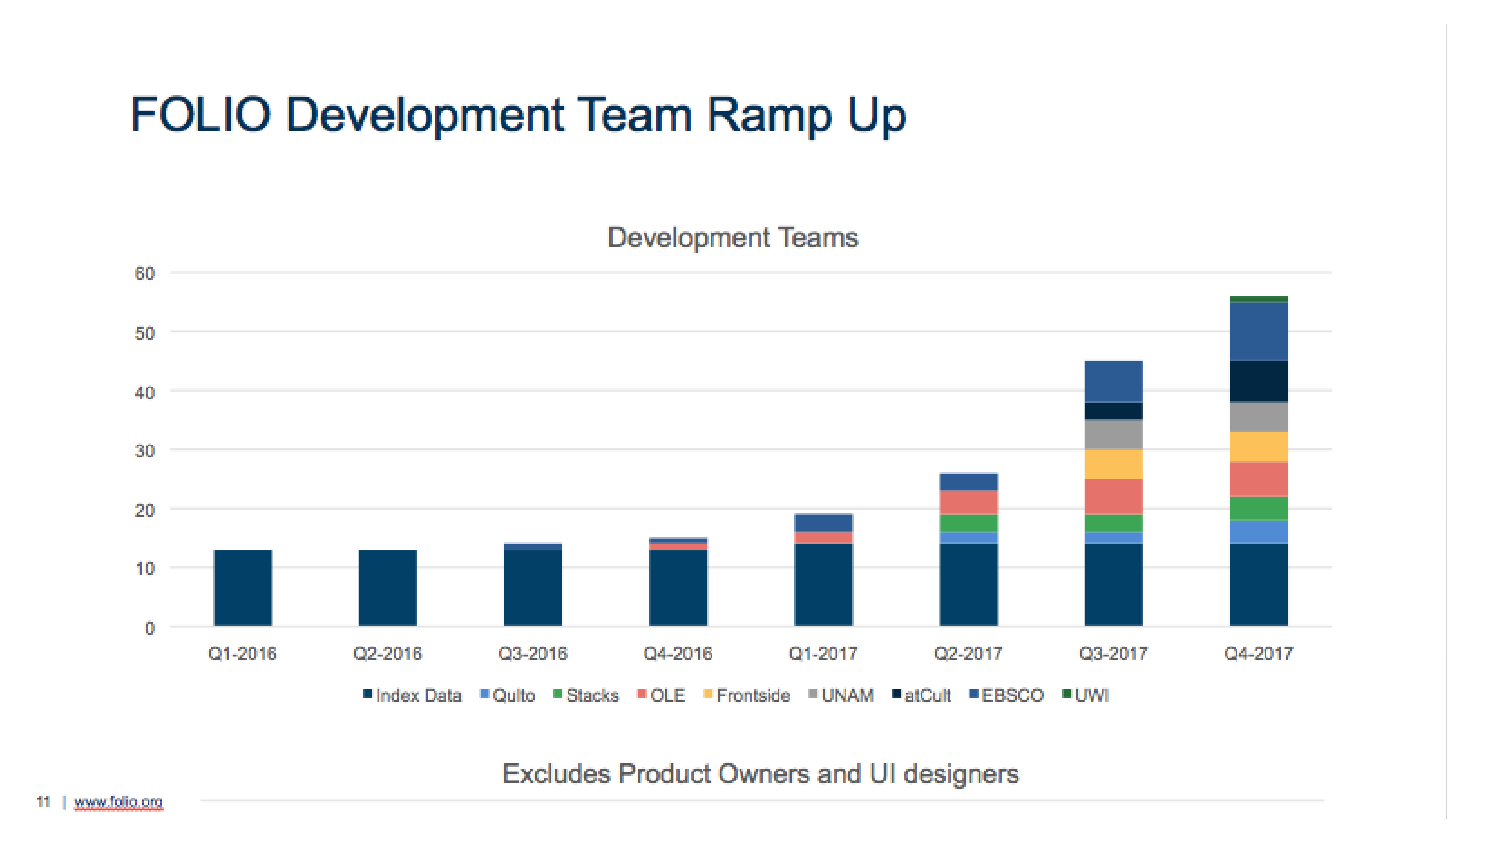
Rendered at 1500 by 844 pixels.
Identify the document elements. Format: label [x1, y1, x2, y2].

picture [24, 24, 1447, 819]
